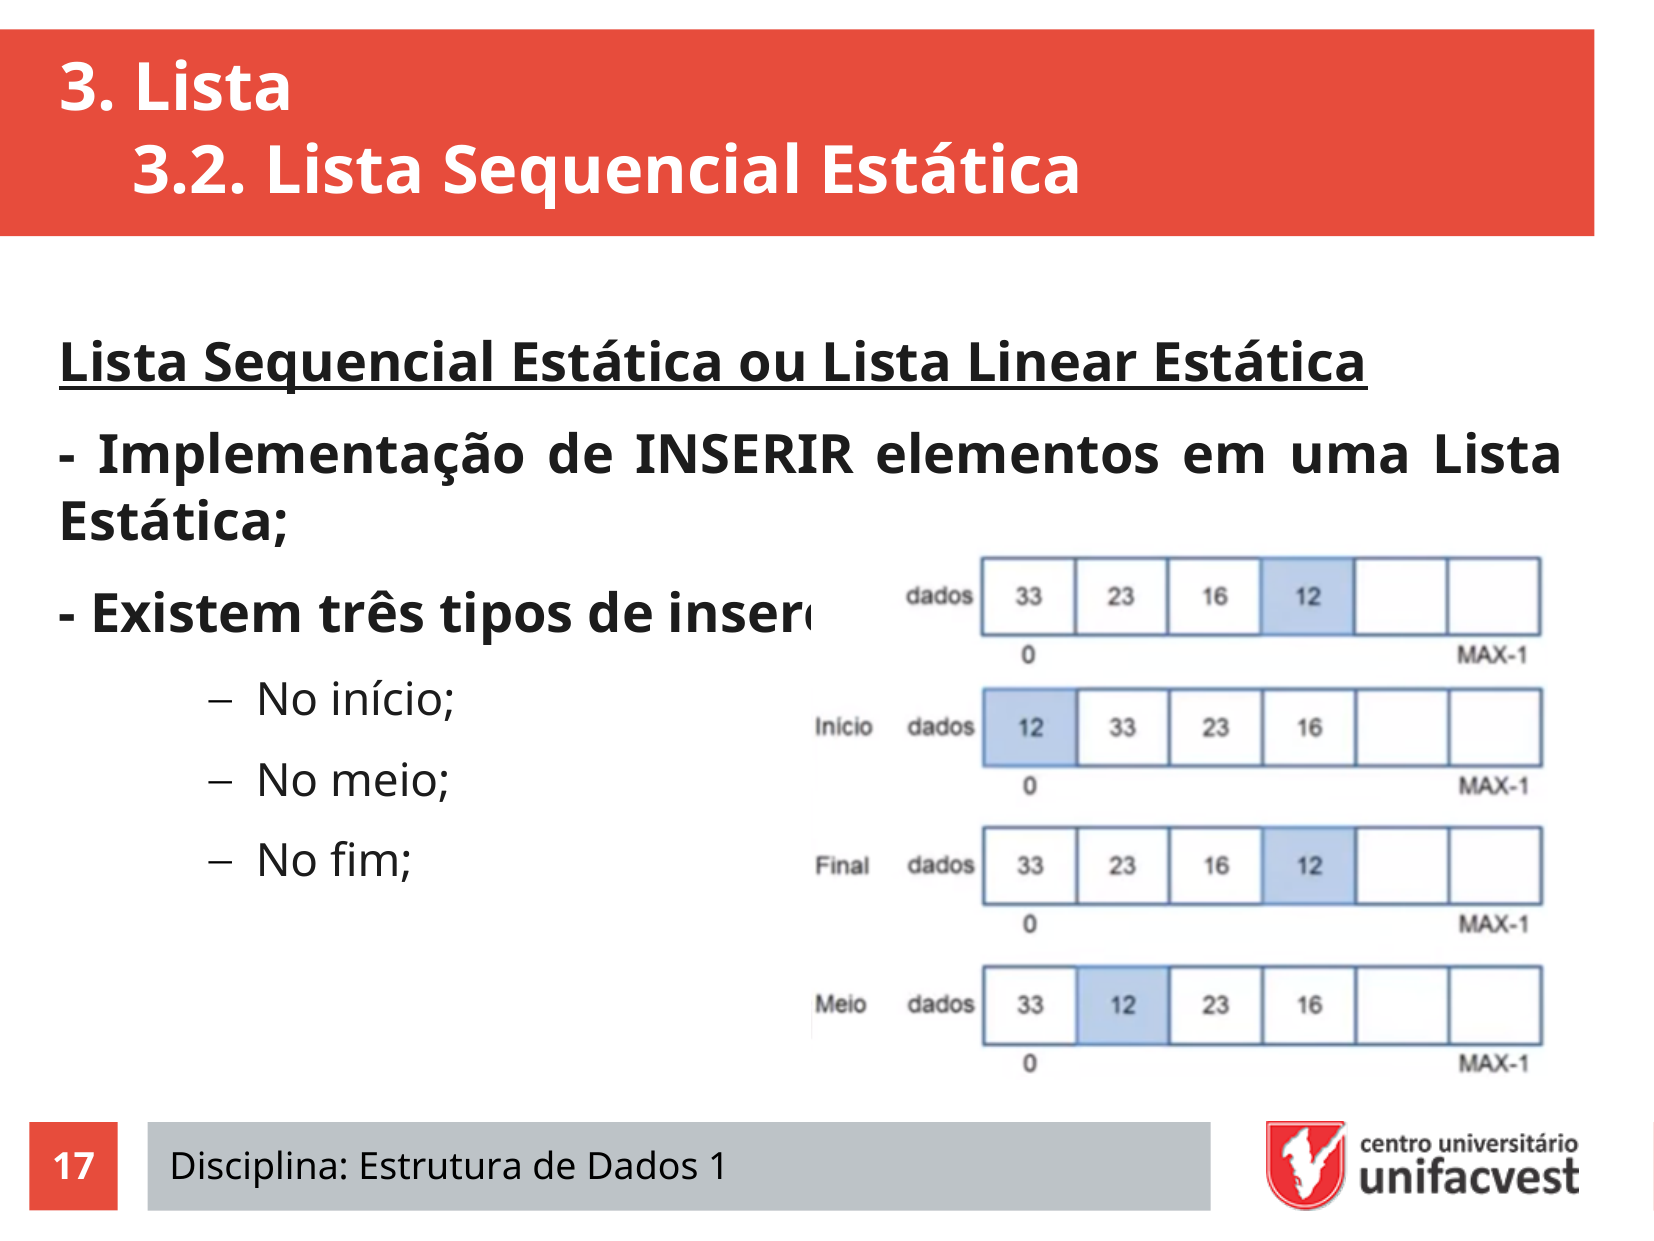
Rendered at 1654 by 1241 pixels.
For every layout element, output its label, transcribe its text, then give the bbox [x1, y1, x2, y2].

picture [811, 543, 1548, 1080]
title 3. Lista 3.2. Lista Sequencial Estática [59, 59, 1595, 207]
text_box Disciplina: Estrutura de Dados 1 [154, 1132, 1205, 1196]
list Lista Sequencial Estática ou Lista Linear Estática - Implementação de INSERIR elementos em uma Lista Estática; - Existem três tipos de inserção: No início; No meio; No fim; [59, 324, 1566, 1093]
picture [1266, 1121, 1579, 1211]
text_box [1238, 1120, 1654, 1212]
